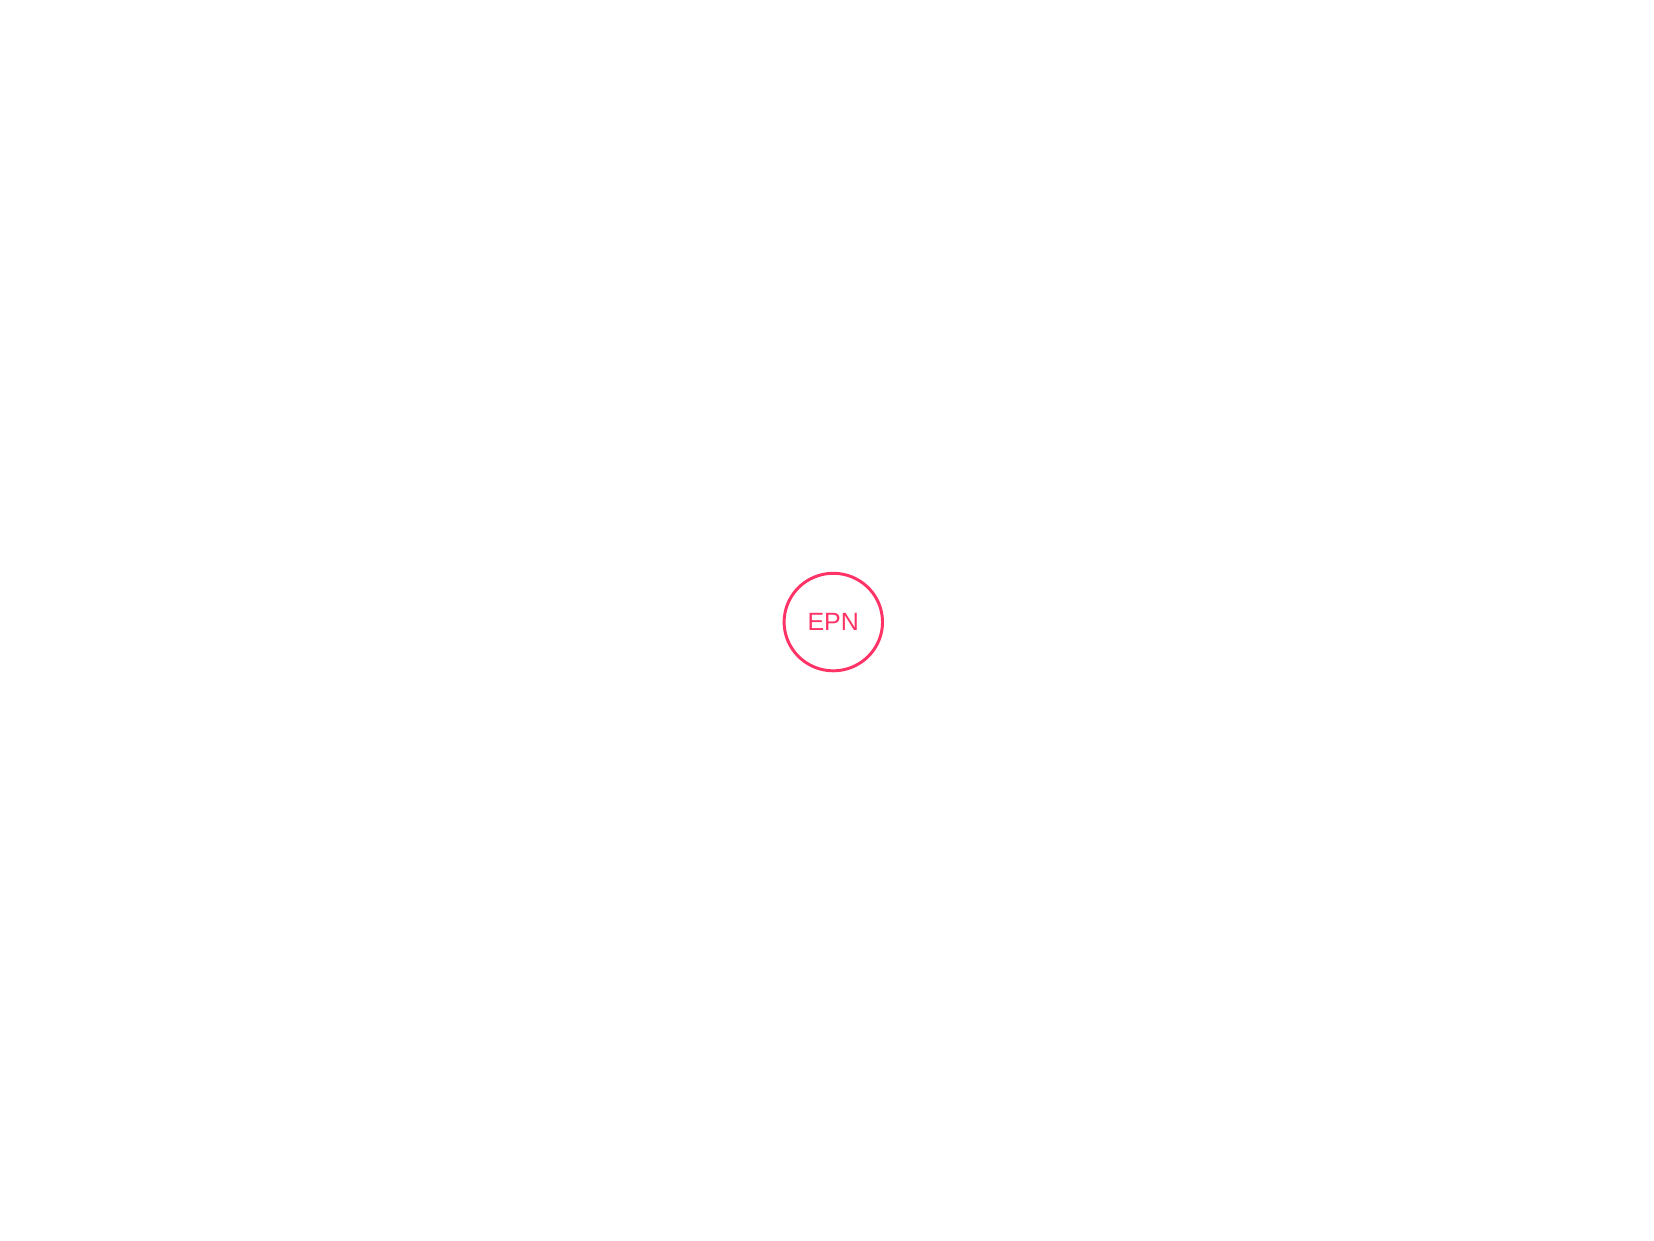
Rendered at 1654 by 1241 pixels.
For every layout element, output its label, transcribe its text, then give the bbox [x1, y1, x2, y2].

text_box EPN [784, 573, 883, 671]
